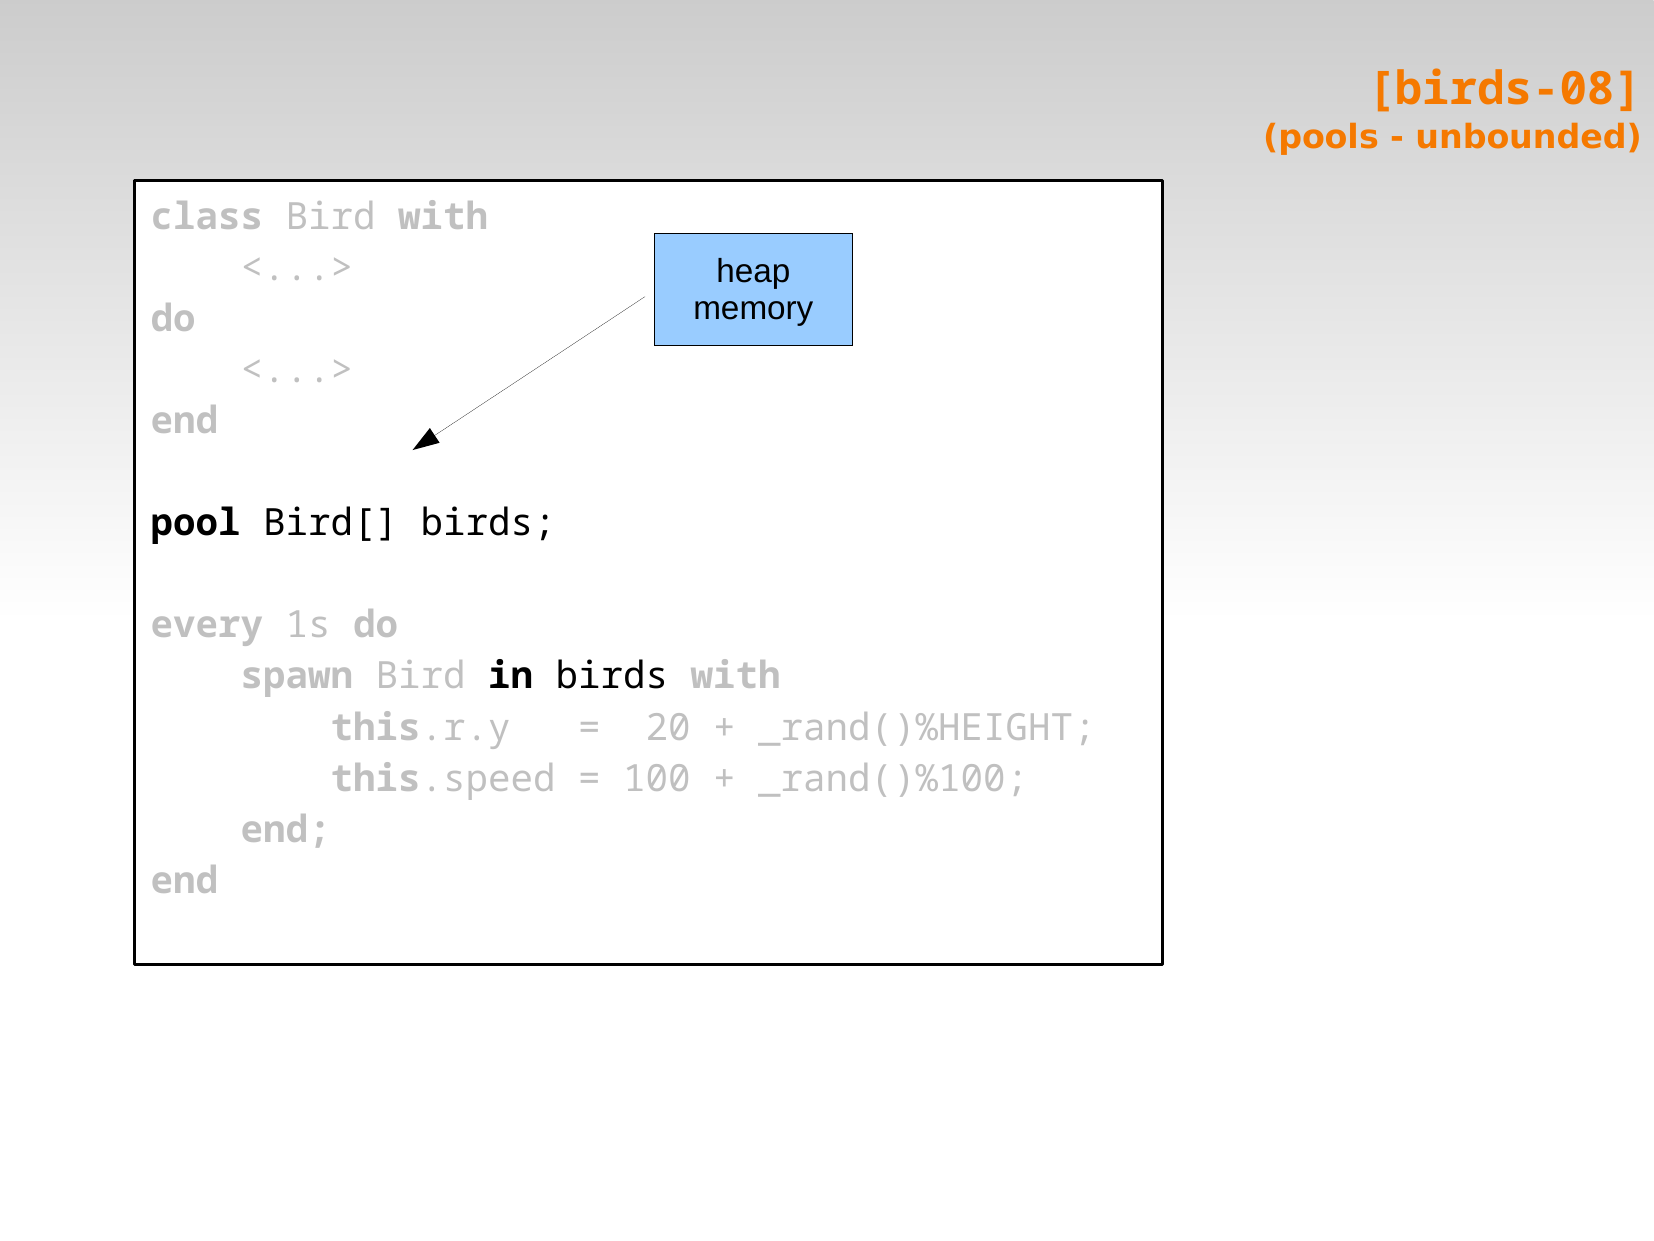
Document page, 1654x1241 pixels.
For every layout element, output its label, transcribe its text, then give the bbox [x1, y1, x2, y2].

title [birds-08] (pools - unbounded) [154, 2, 1643, 210]
text_box heap memory [654, 233, 853, 346]
text_box class Bird with <...> do <...> end pool Bird[] birds; every 1s do spawn Bird in birds with this.r.y = 20 + _rand()%HEIGHT; this.speed = 100 + _rand()%100; end; end [134, 180, 1163, 868]
